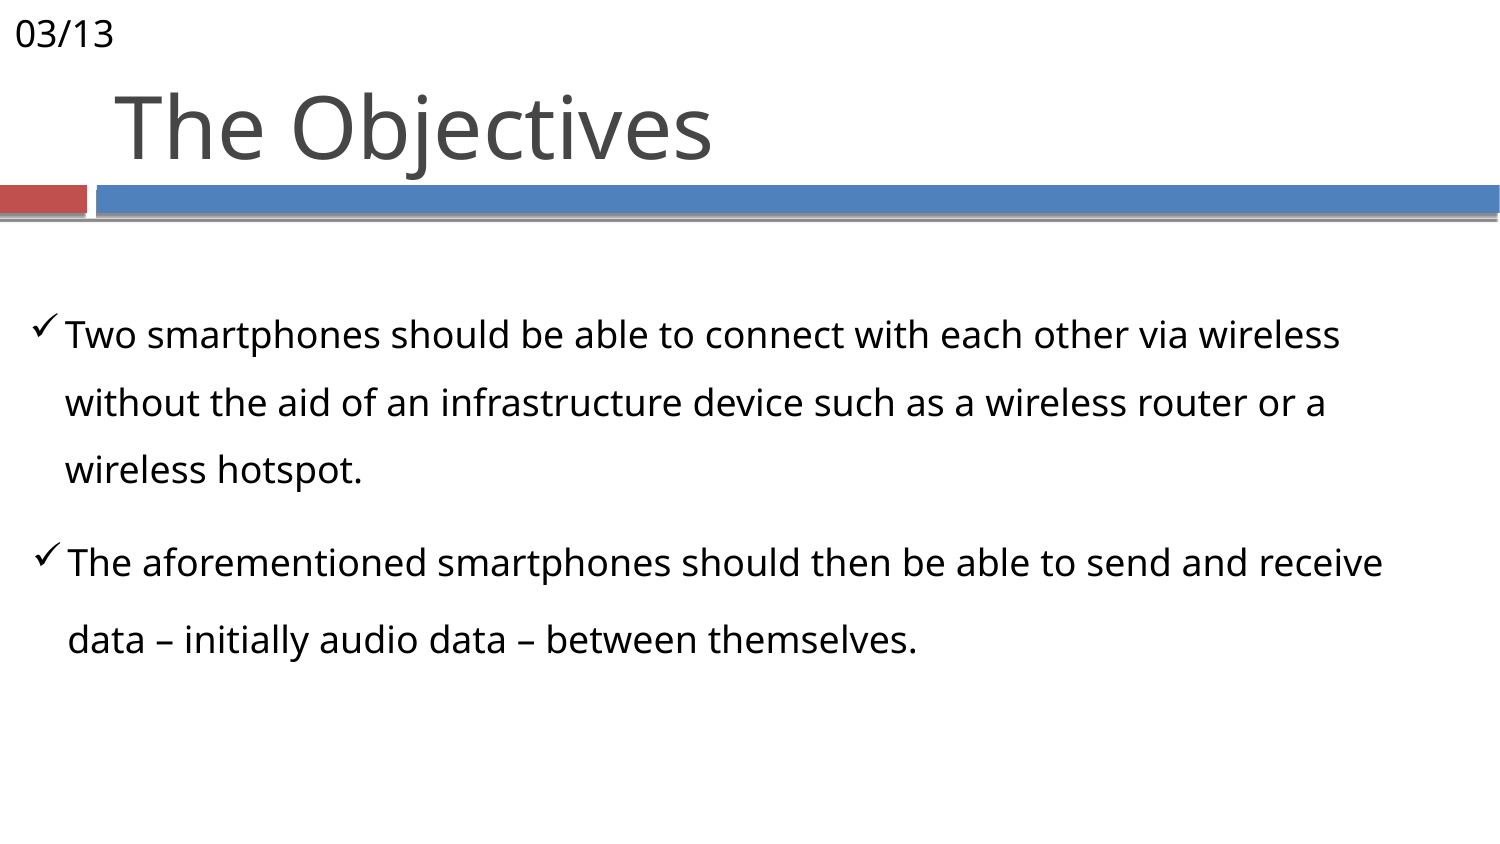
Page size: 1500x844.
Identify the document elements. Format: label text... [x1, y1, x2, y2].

text_box Two smartphones should be able to connect with each other via wireless without the aid of an infrastructure device such as a wireless router or a wireless hotspot. [14, 281, 1500, 387]
text_box 03/13 [0, 0, 151, 64]
text_box The aforementioned smartphones should then be able to send and receive data – initially audio data – between themselves. [17, 503, 1483, 646]
text_box The Objectives [99, 19, 1438, 184]
